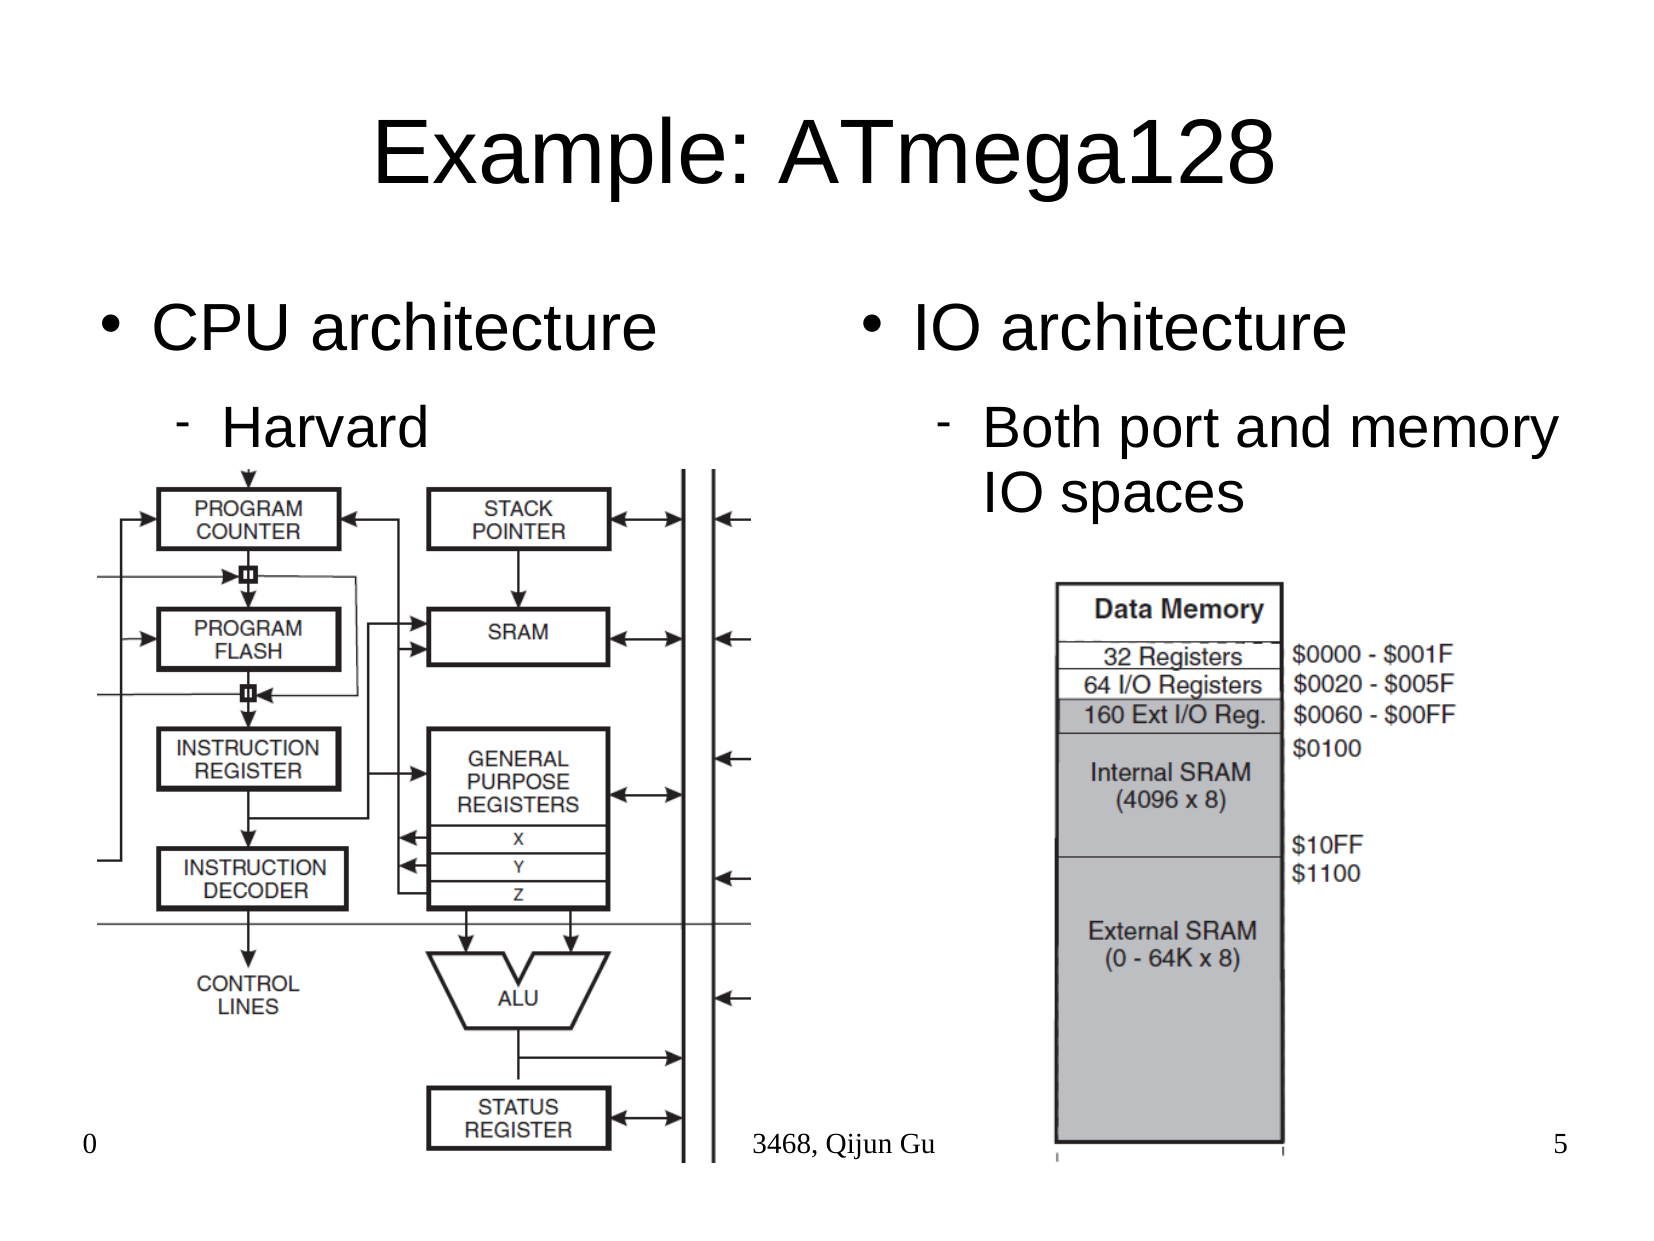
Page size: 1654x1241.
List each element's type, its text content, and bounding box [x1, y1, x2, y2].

picture [1032, 562, 1463, 1163]
list IO architecture Both port and memory IO spaces [843, 290, 1569, 1092]
title Example: ATmega128 [82, 56, 1568, 247]
picture [97, 469, 751, 1163]
list CPU architecture Harvard [82, 290, 808, 1092]
